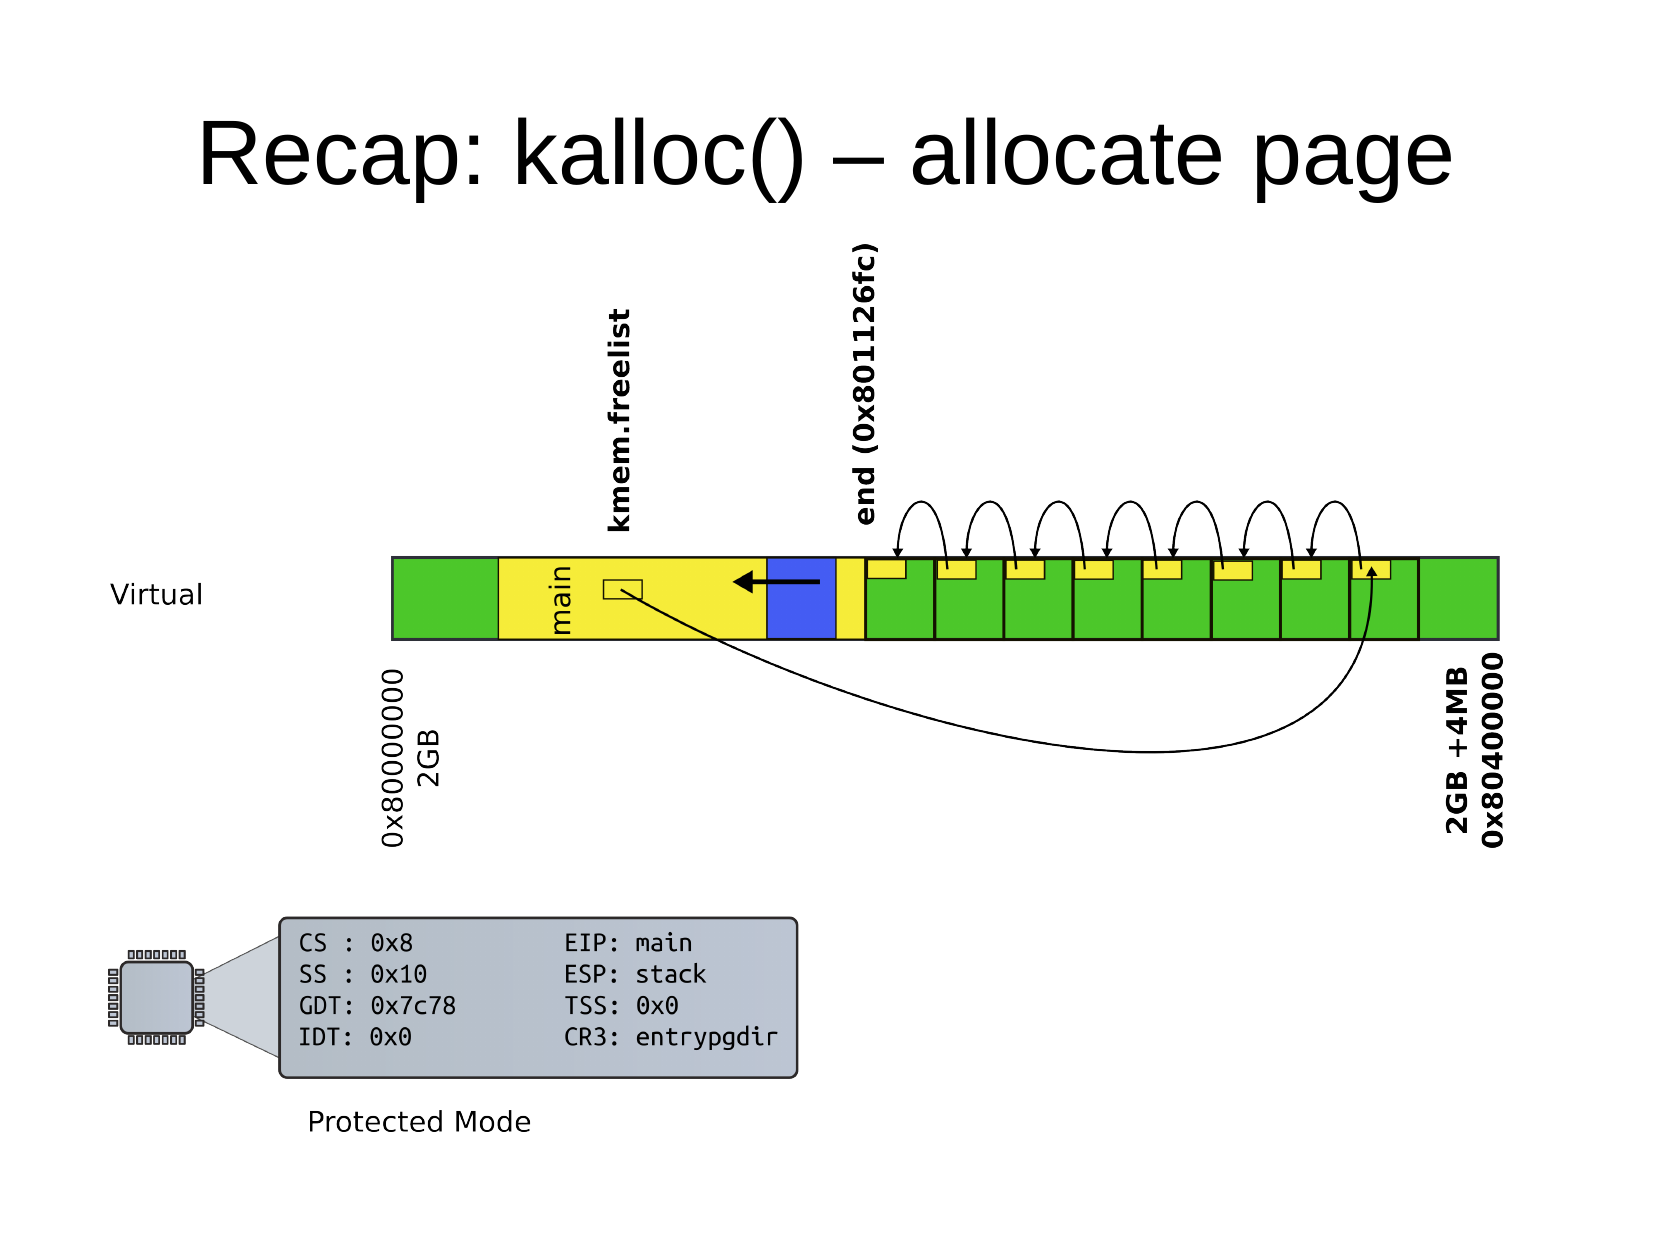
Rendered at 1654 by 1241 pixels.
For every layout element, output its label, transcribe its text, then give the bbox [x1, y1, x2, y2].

picture [108, 244, 1503, 1132]
title Recap: kalloc() – allocate page [82, 49, 1571, 257]
